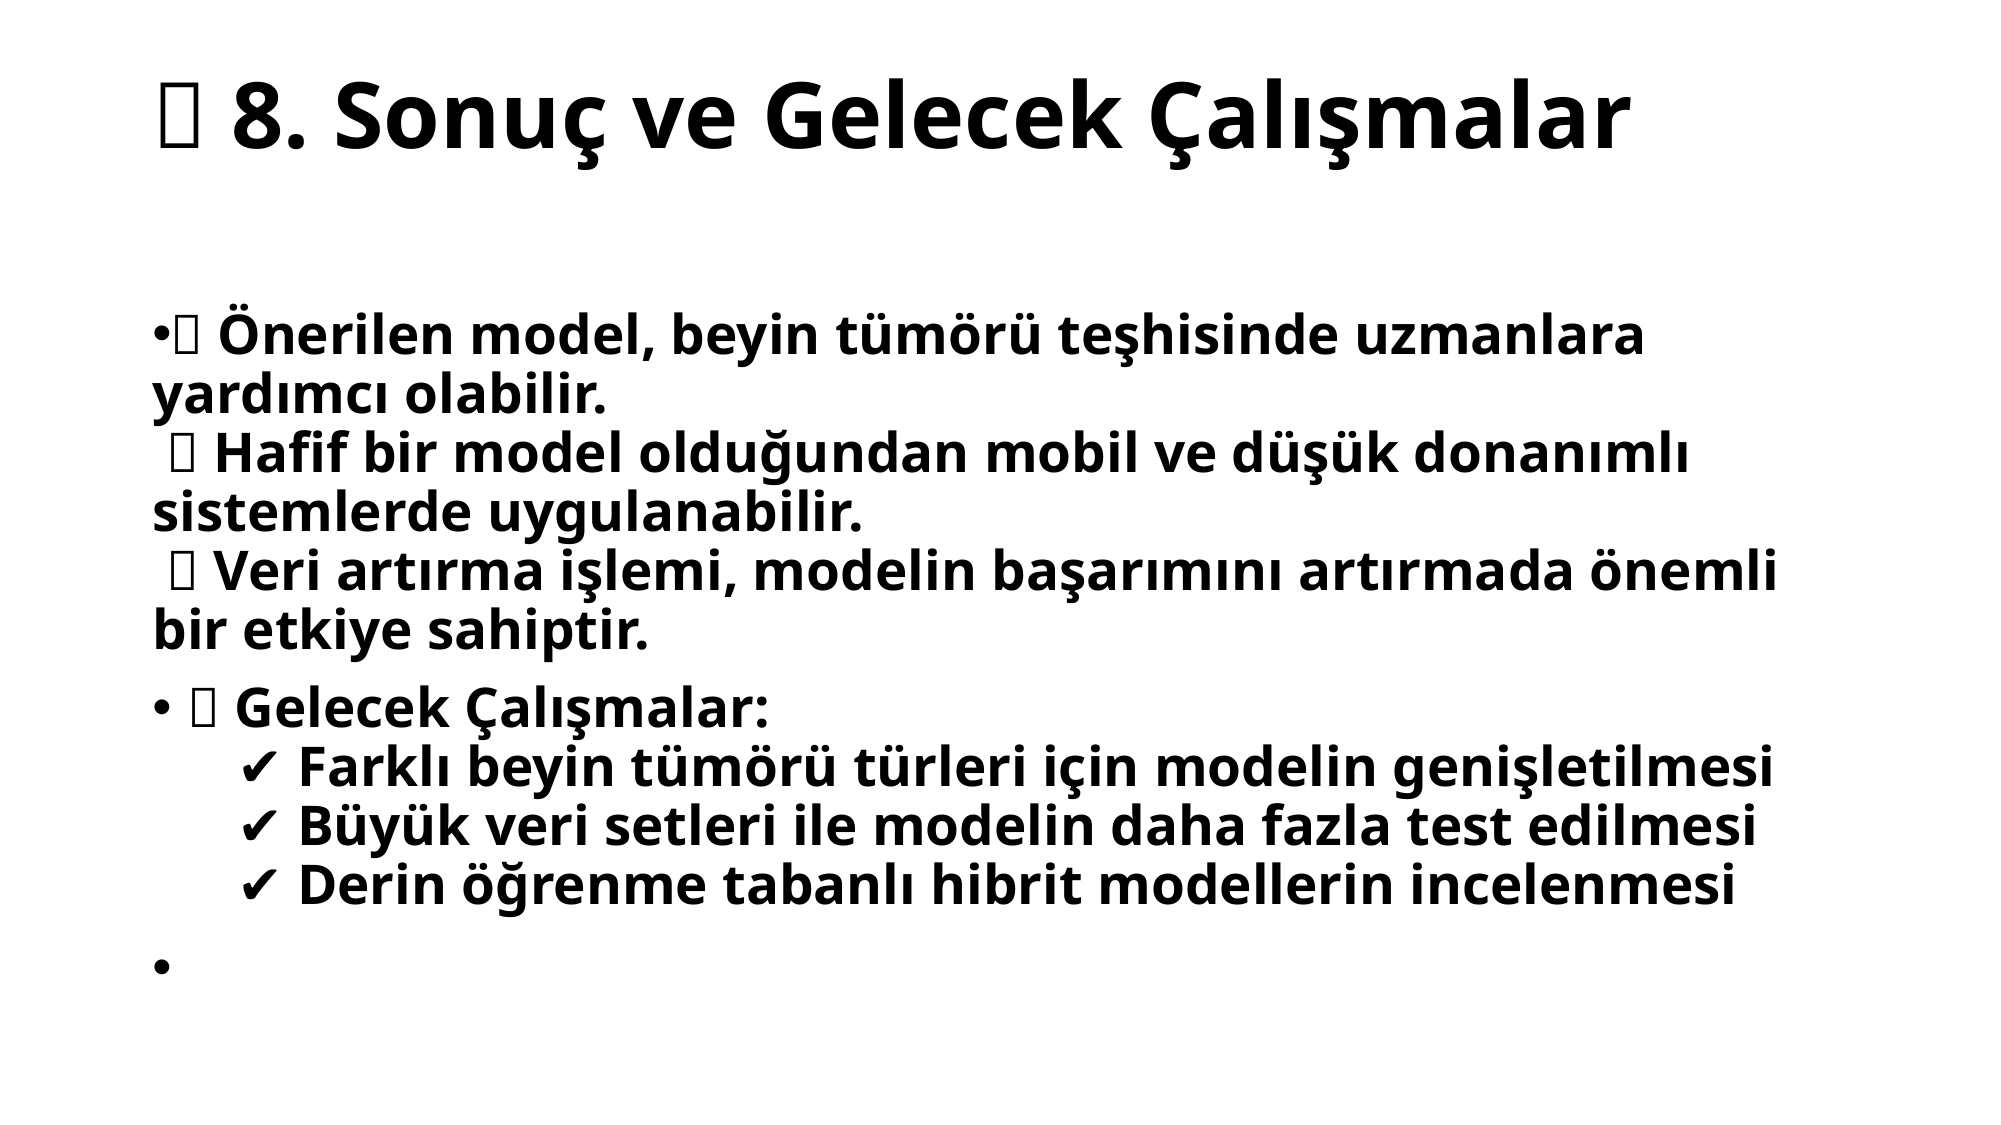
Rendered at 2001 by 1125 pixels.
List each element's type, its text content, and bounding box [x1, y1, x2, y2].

title 📌 8. Sonuç ve Gelecek Çalışmalar [137, 59, 1863, 278]
list ✅ Önerilen model, beyin tümörü teşhisinde uzmanlara yardımcı olabilir. ✅ Hafif bir model olduğundan mobil ve düşük donanımlı sistemlerde uygulanabilir. ✅ Veri artırma işlemi, modelin başarımını artırmada önemli bir etkiye sahiptir. 📌 Gelecek Çalışmalar: ✔ Farklı beyin tümörü türleri için modelin genişletilmesi ✔ Büyük veri setleri ile modelin daha fazla test edilmesi ✔ Derin öğrenme tabanlı hibrit modellerin incelenmesi [137, 299, 1863, 1014]
